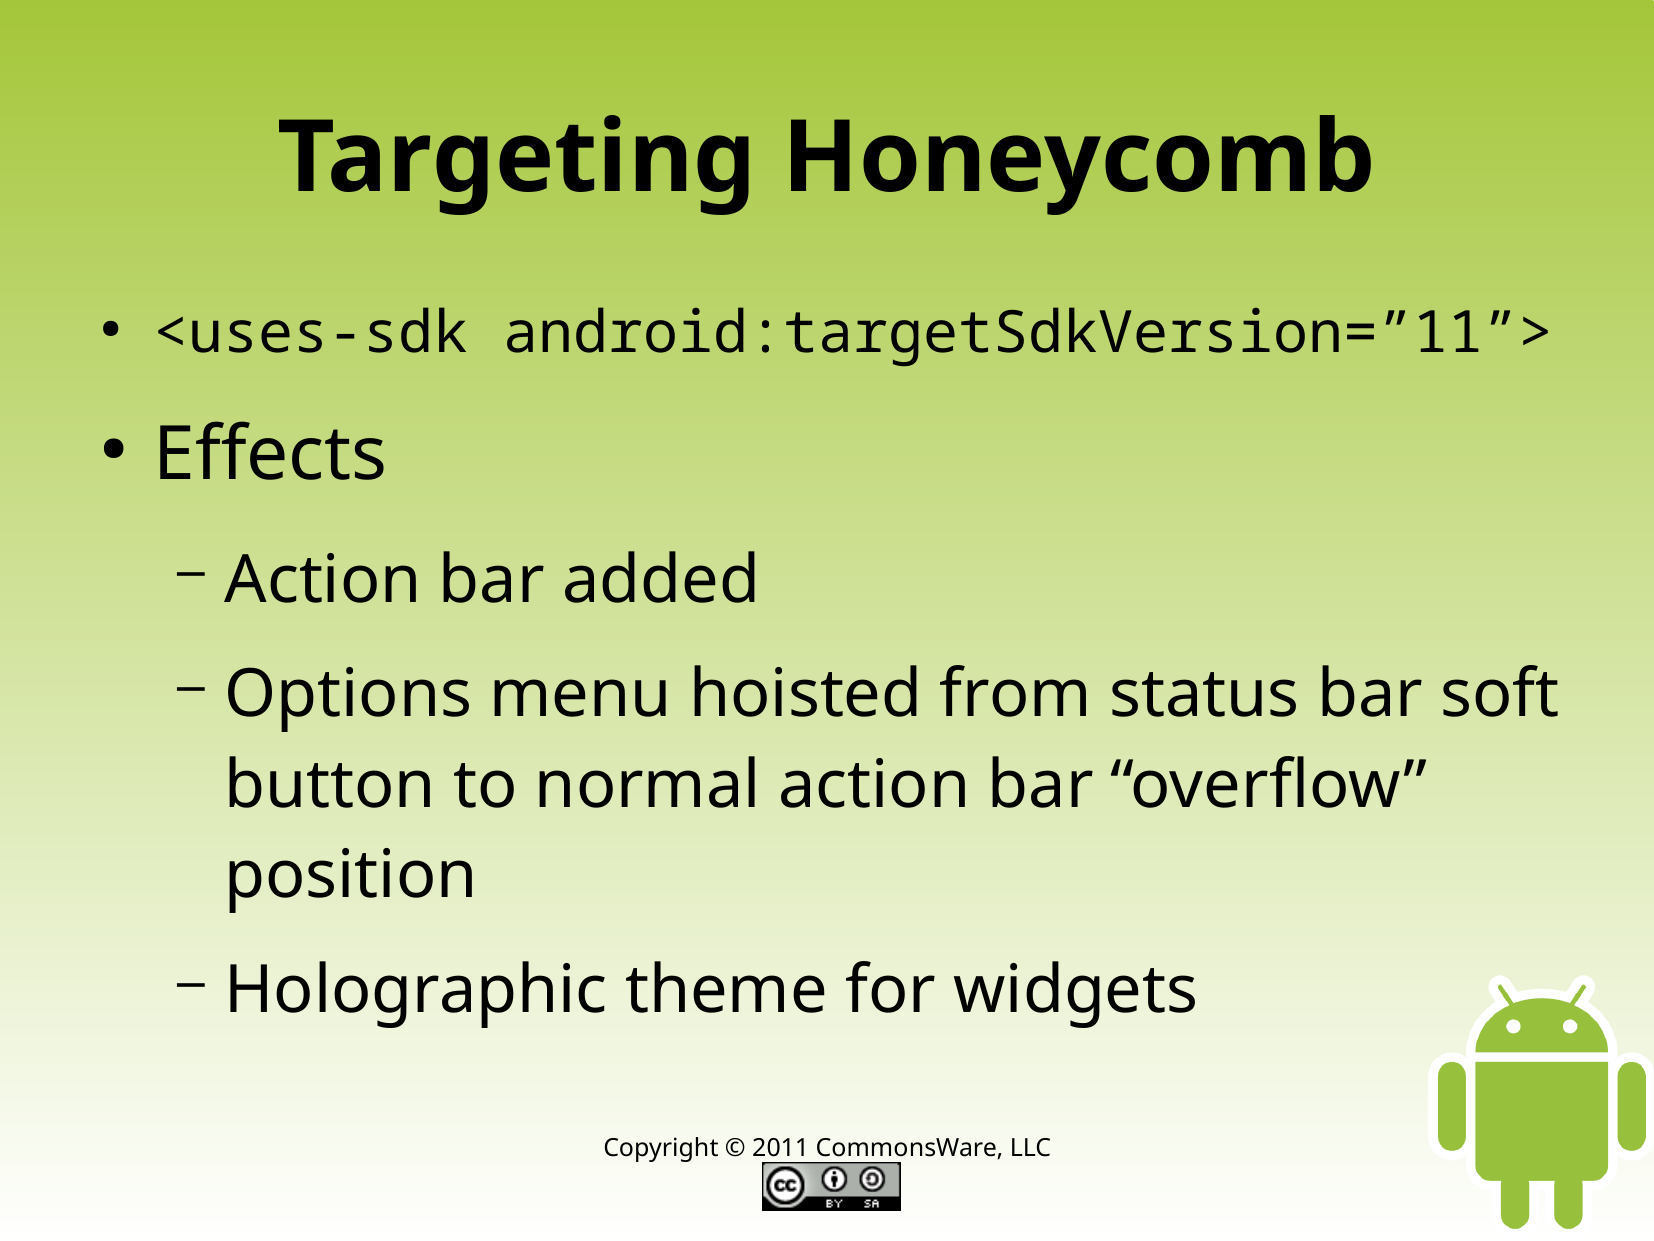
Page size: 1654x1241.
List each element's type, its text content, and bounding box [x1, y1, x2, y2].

picture [762, 1162, 901, 1211]
title Targeting Honeycomb [82, 49, 1571, 257]
list <uses-sdk android:targetSdkVersion=”11”> Effects Action bar added Options menu hoisted from status bar soft button to normal action bar “overflow” position Holographic theme for widgets [82, 290, 1571, 1109]
picture [1428, 975, 1654, 1238]
